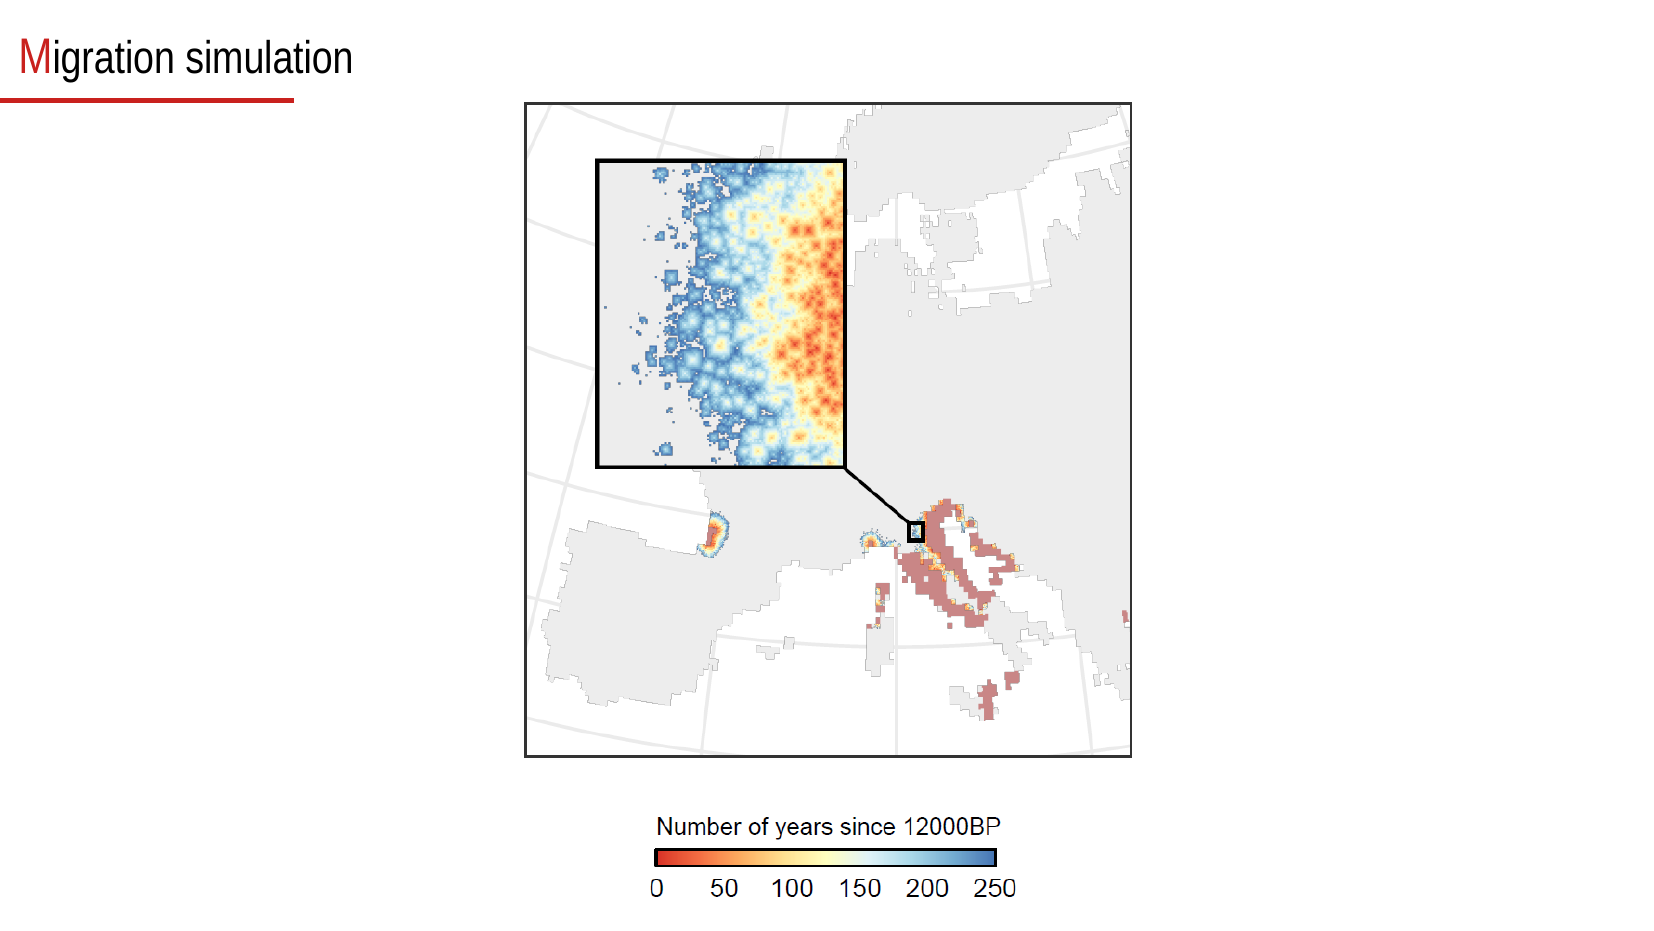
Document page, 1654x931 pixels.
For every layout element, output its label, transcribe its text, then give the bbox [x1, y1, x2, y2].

text_box Migration simulation [3, 0, 1653, 121]
picture [509, 121, 1144, 920]
